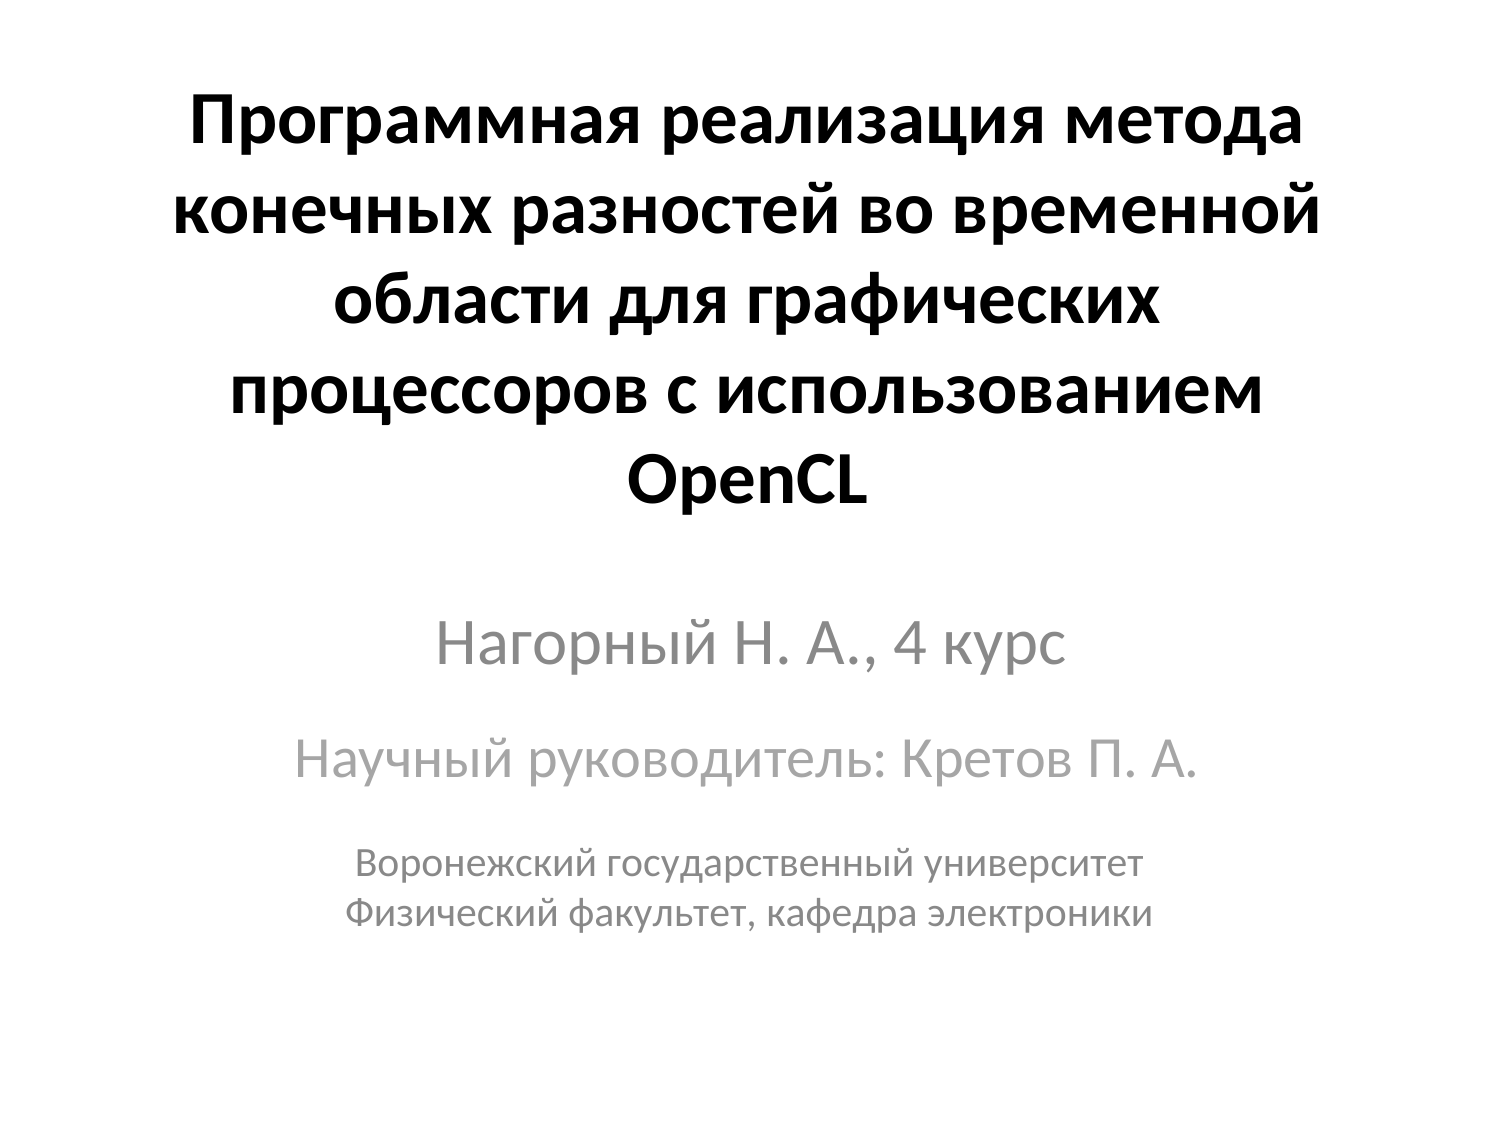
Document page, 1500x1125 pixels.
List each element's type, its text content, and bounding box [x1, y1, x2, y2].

text_box Воронежский государственный университет Физический факультет, кафедра электроники [201, 836, 1298, 950]
title Программная реализация метода конечных разностей во временной области для графических процессоров с использованием OpenCL [110, 172, 1386, 414]
text_box Научный руководитель: Кретов П. А. [280, 710, 1216, 797]
subtitle Нагорный Н. А., 4 курс [226, 590, 1277, 704]
